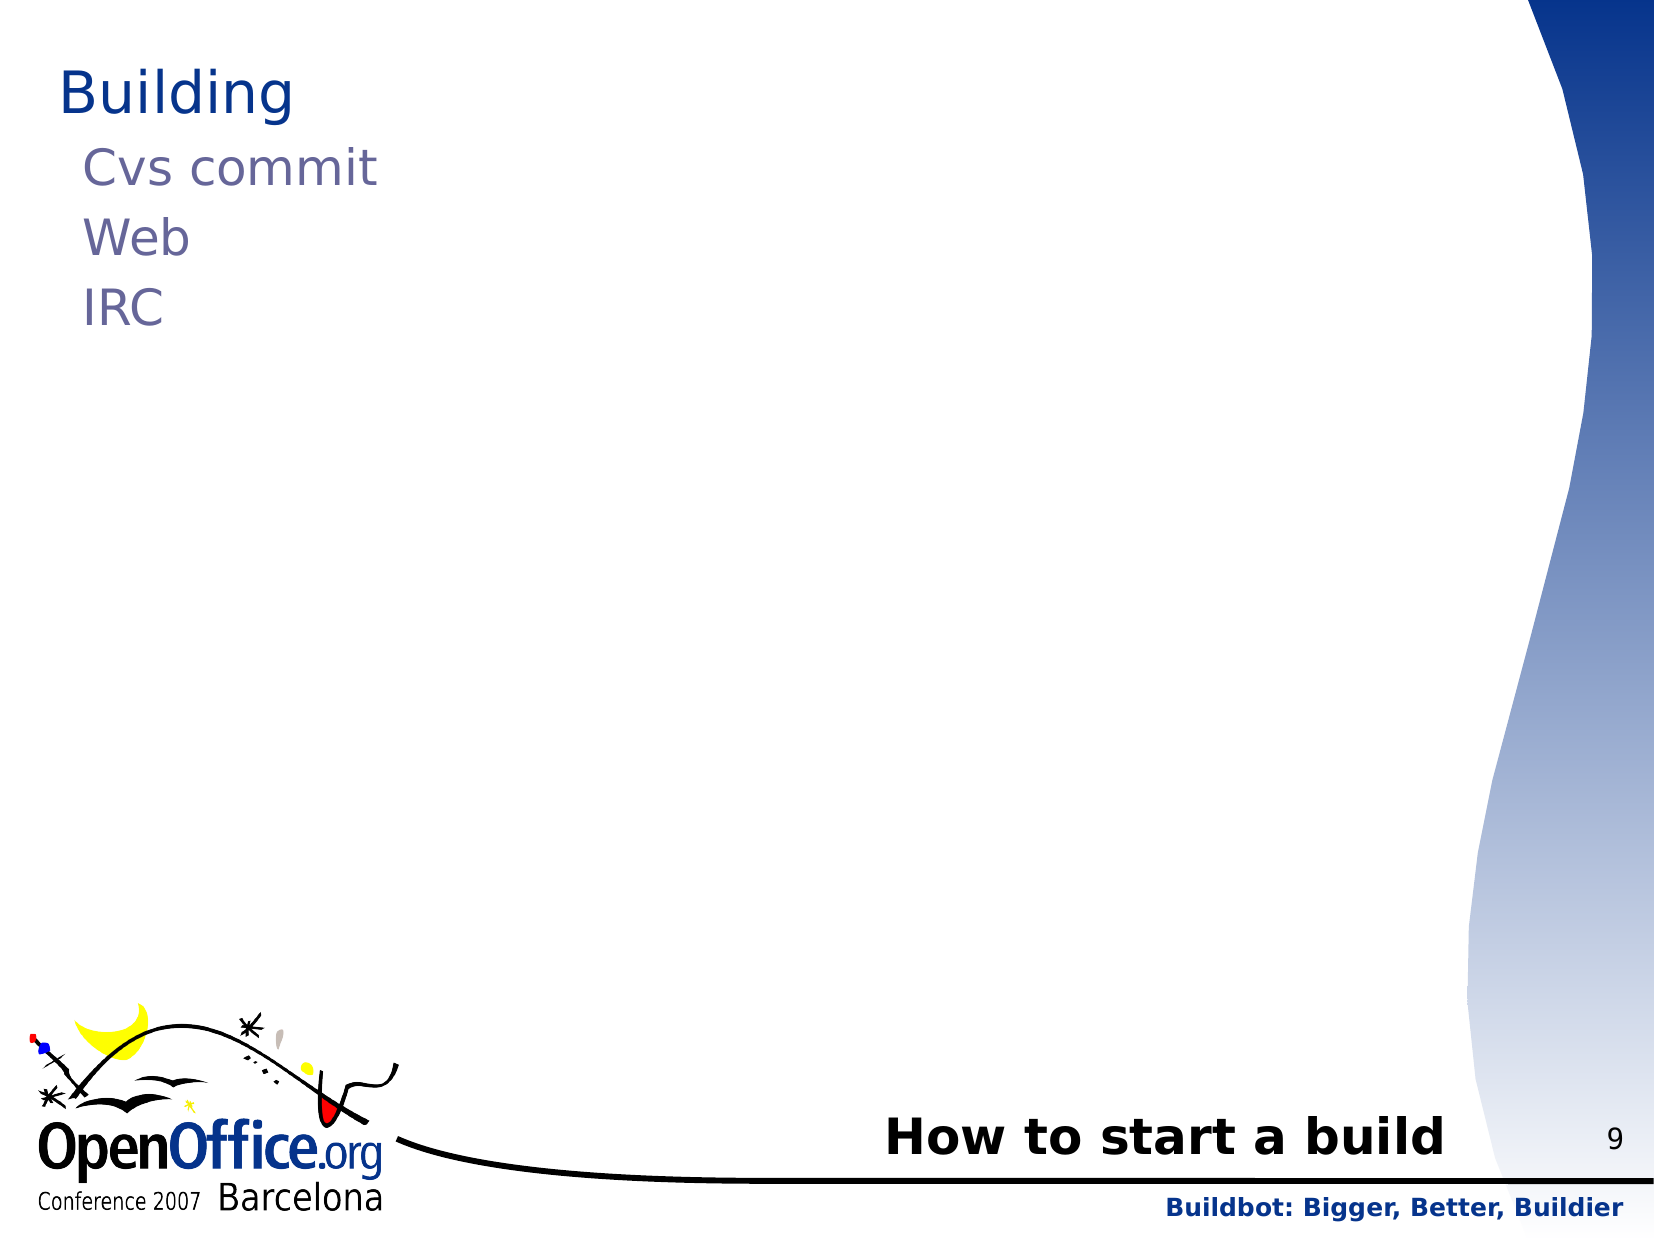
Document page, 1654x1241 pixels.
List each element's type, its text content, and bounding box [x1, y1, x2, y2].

title How to start a build [531, 1099, 1447, 1174]
picture [29, 1003, 399, 1211]
list Building Cvs commit Web IRC [59, 59, 1418, 931]
